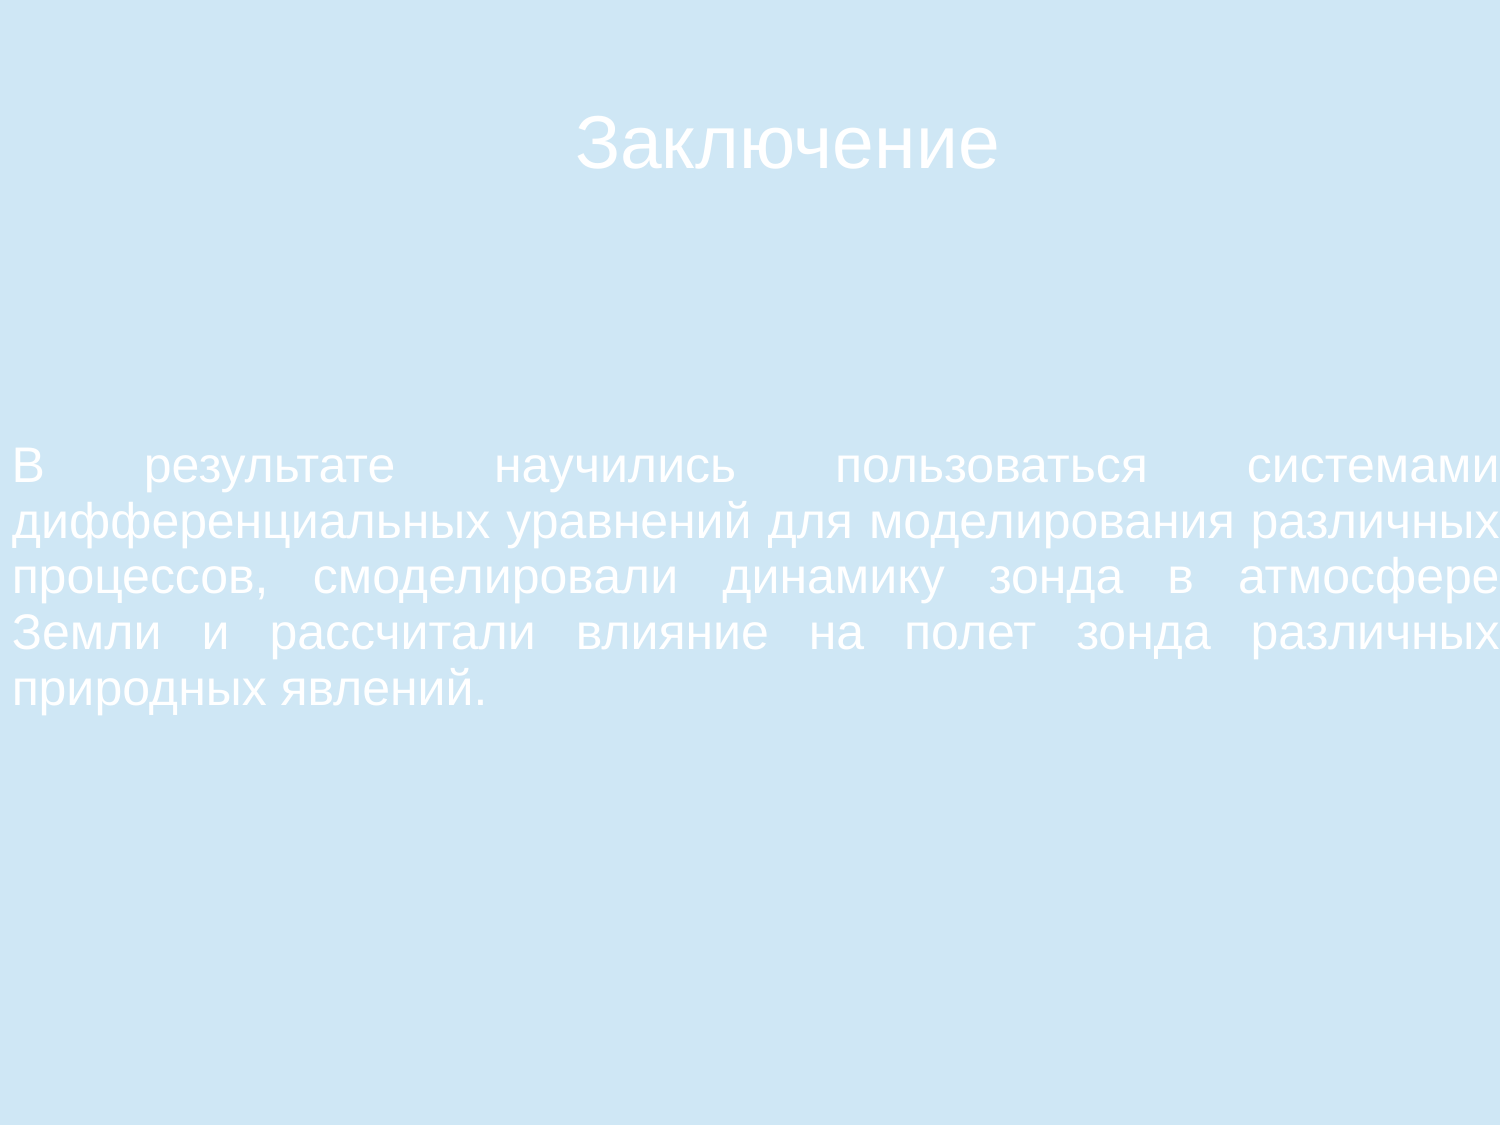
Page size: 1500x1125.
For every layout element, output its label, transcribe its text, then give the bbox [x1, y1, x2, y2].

list В результате научились пользоваться системами дифференциальных уравнений для моделирования различных процессов, смоделировали динамику зонда в атмосфере Земли и рассчитали влияние на полет зонда различных природных явлений. [0, 436, 1500, 968]
title Заключение [75, 45, 1425, 233]
